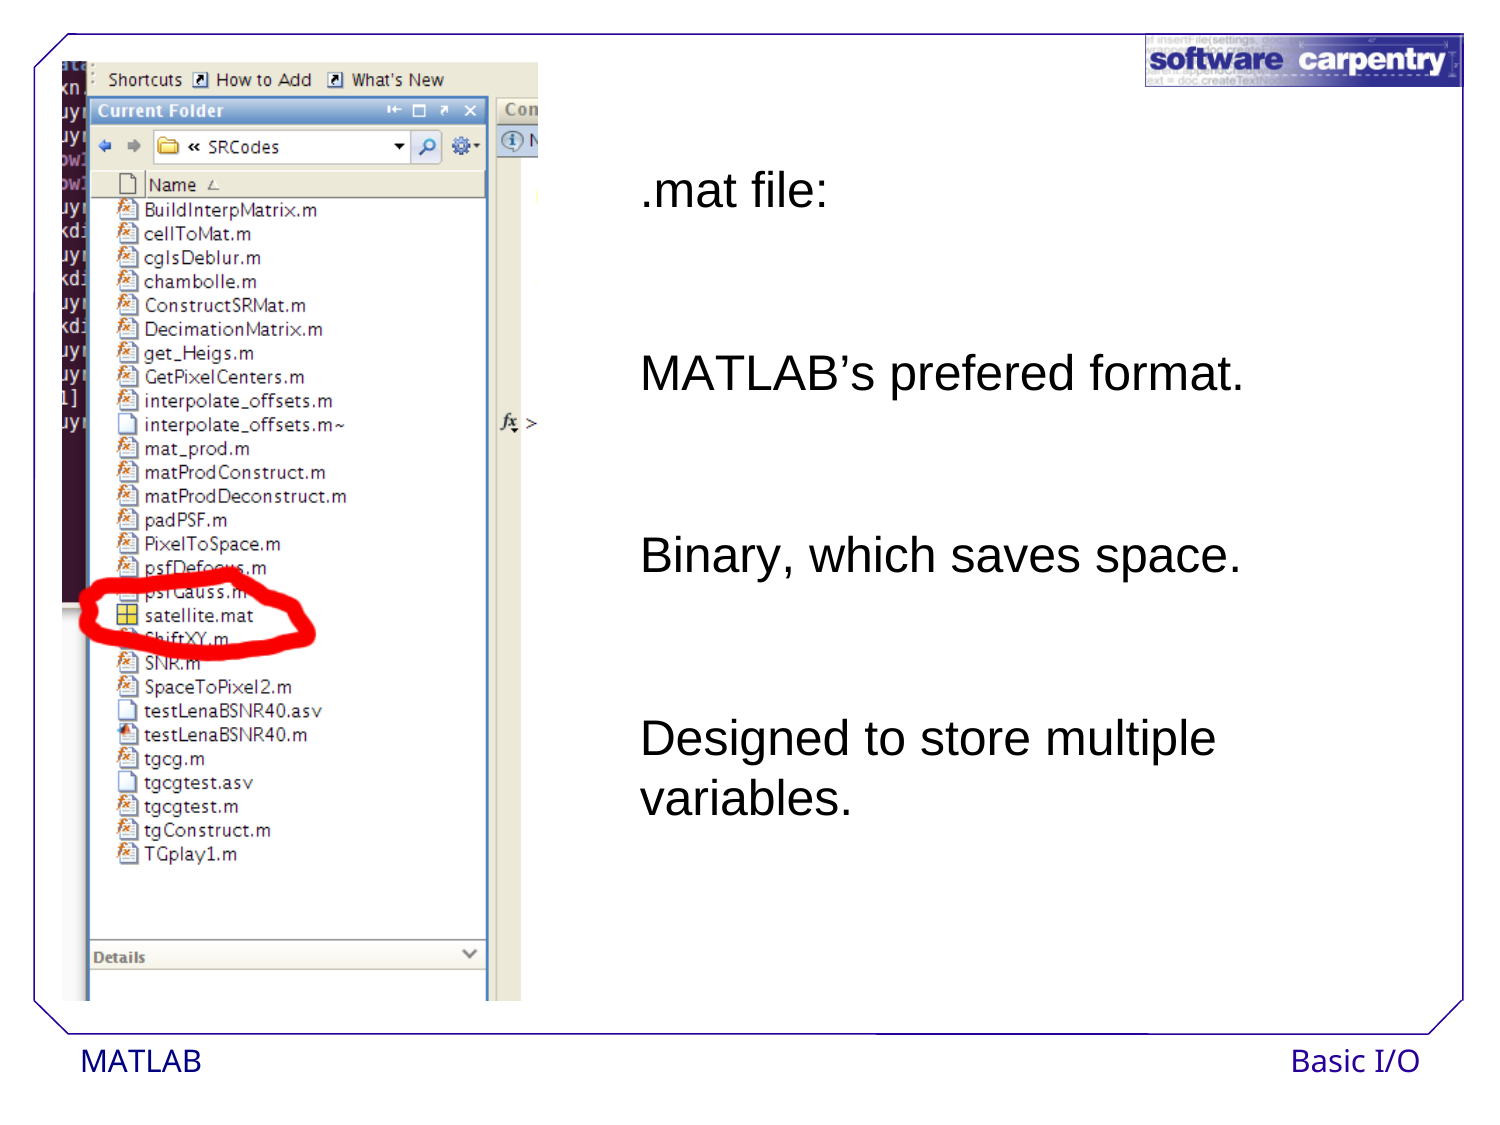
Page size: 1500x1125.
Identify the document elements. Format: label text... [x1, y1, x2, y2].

text_box .mat file: MATLAB’s prefered format. Binary, which saves space. Designed to store multiple variables. [624, 149, 1376, 833]
picture [62, 61, 538, 1001]
picture [1145, 33, 1464, 87]
